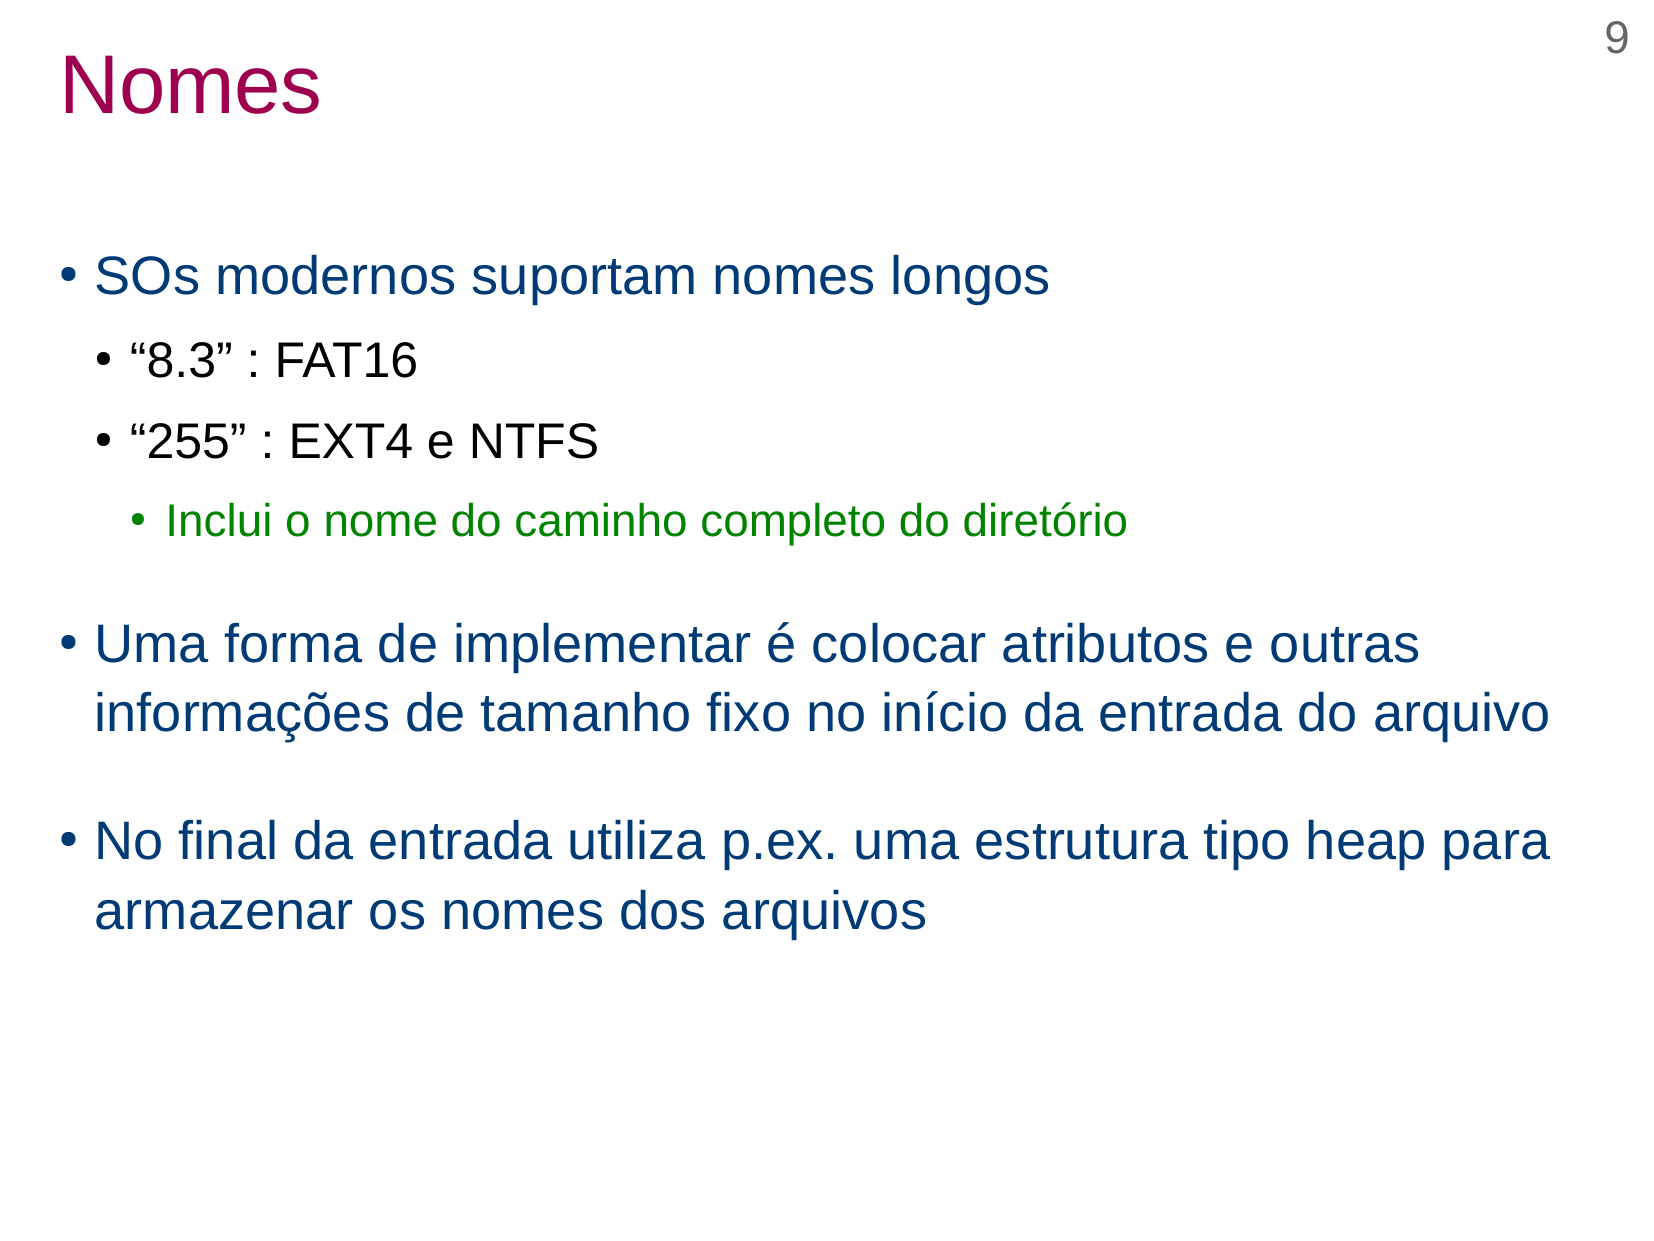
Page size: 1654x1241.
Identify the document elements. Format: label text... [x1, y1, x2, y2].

list SOs modernos suportam nomes longos “8.3” : FAT16 “255” : EXT4 e NTFS Inclui o nome do caminho completo do diretório Uma forma de implementar é colocar atributos e outras informações de tamanho fixo no início da entrada do arquivo No final da entrada utiliza p.ex. uma estrutura tipo heap para armazenar os nomes dos arquivos [59, 236, 1595, 1211]
title Nomes [59, 29, 1595, 148]
